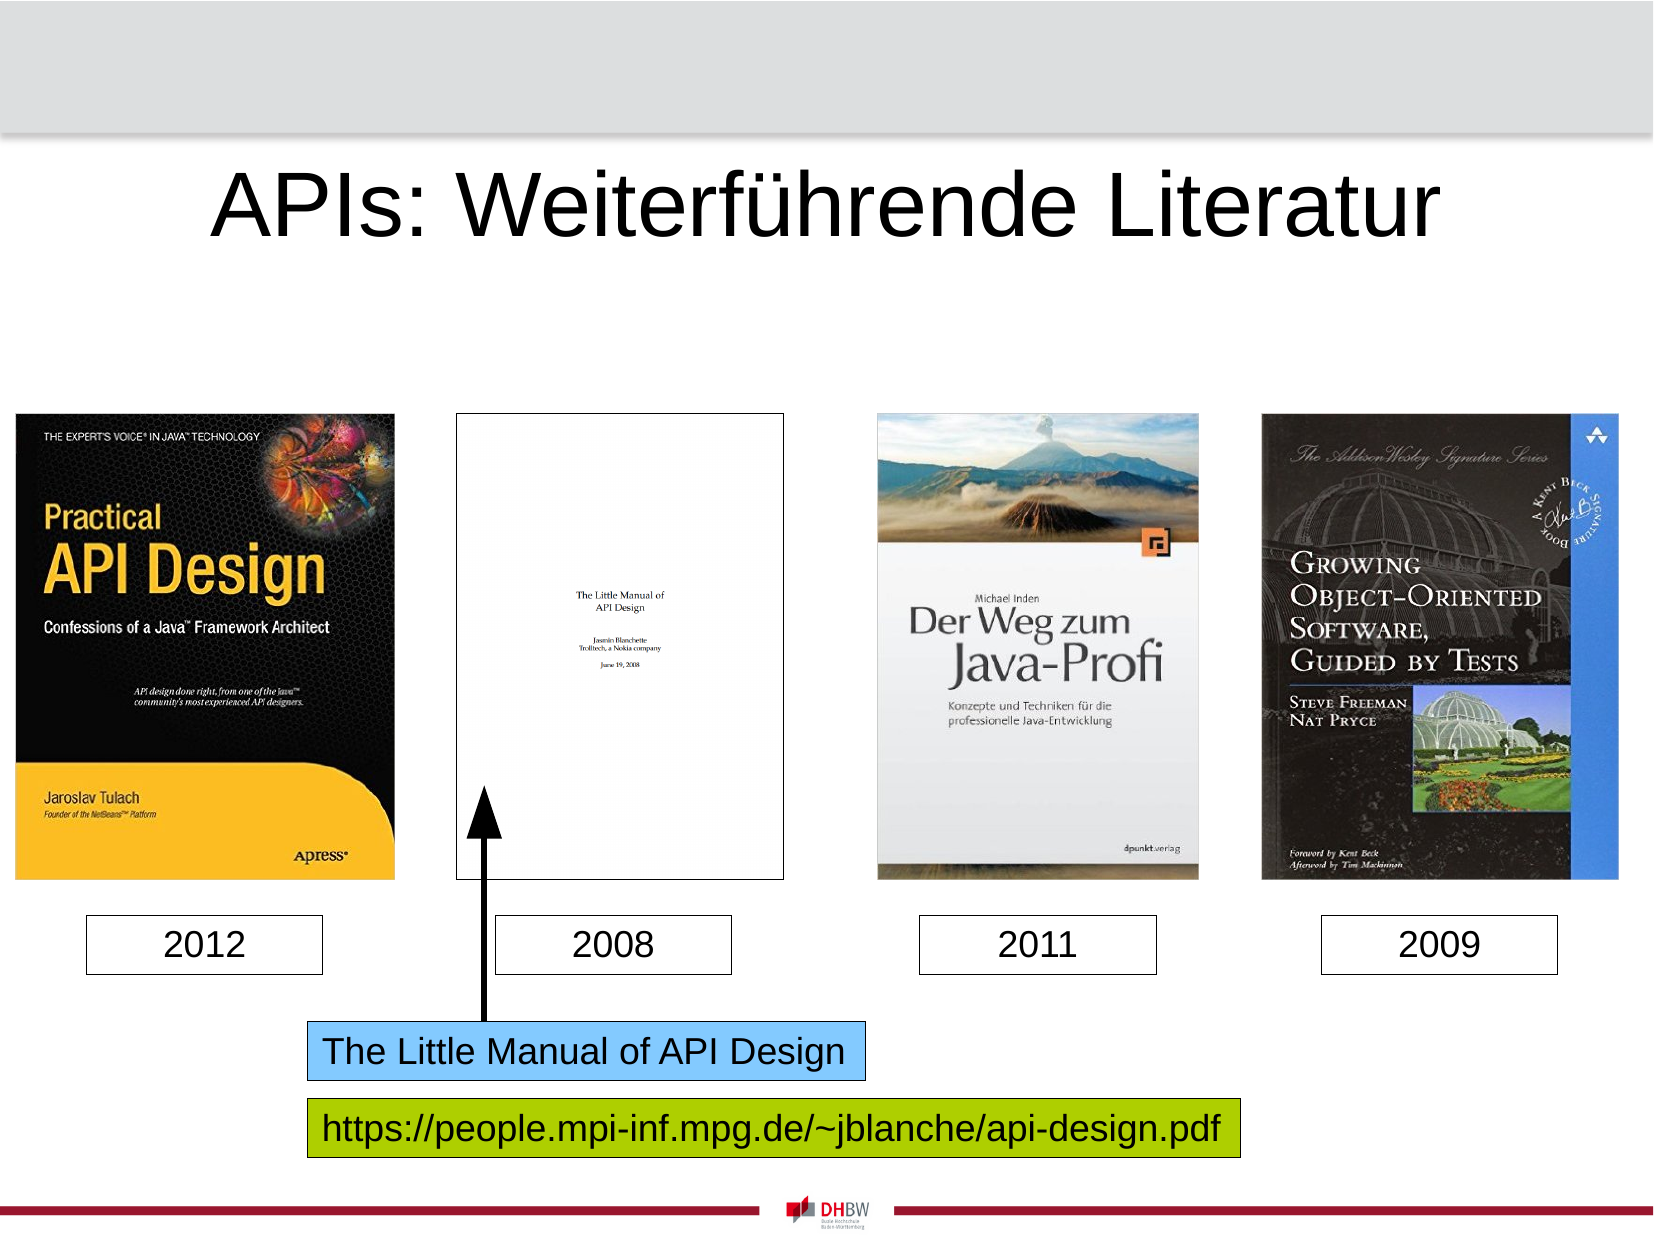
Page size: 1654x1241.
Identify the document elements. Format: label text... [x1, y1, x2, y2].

title APIs: Weiterführende Literatur [82, 147, 1571, 257]
picture [0, 1, 1654, 1237]
text_box 2008 [495, 915, 732, 975]
text_box 2009 [1321, 915, 1558, 975]
text_box The Little Manual of API Design [307, 1021, 866, 1081]
text_box https://people.mpi-inf.mpg.de/~jblanche/api-design.pdf [307, 1098, 1241, 1158]
text_box 2011 [919, 915, 1157, 975]
text_box 2012 [86, 915, 323, 975]
